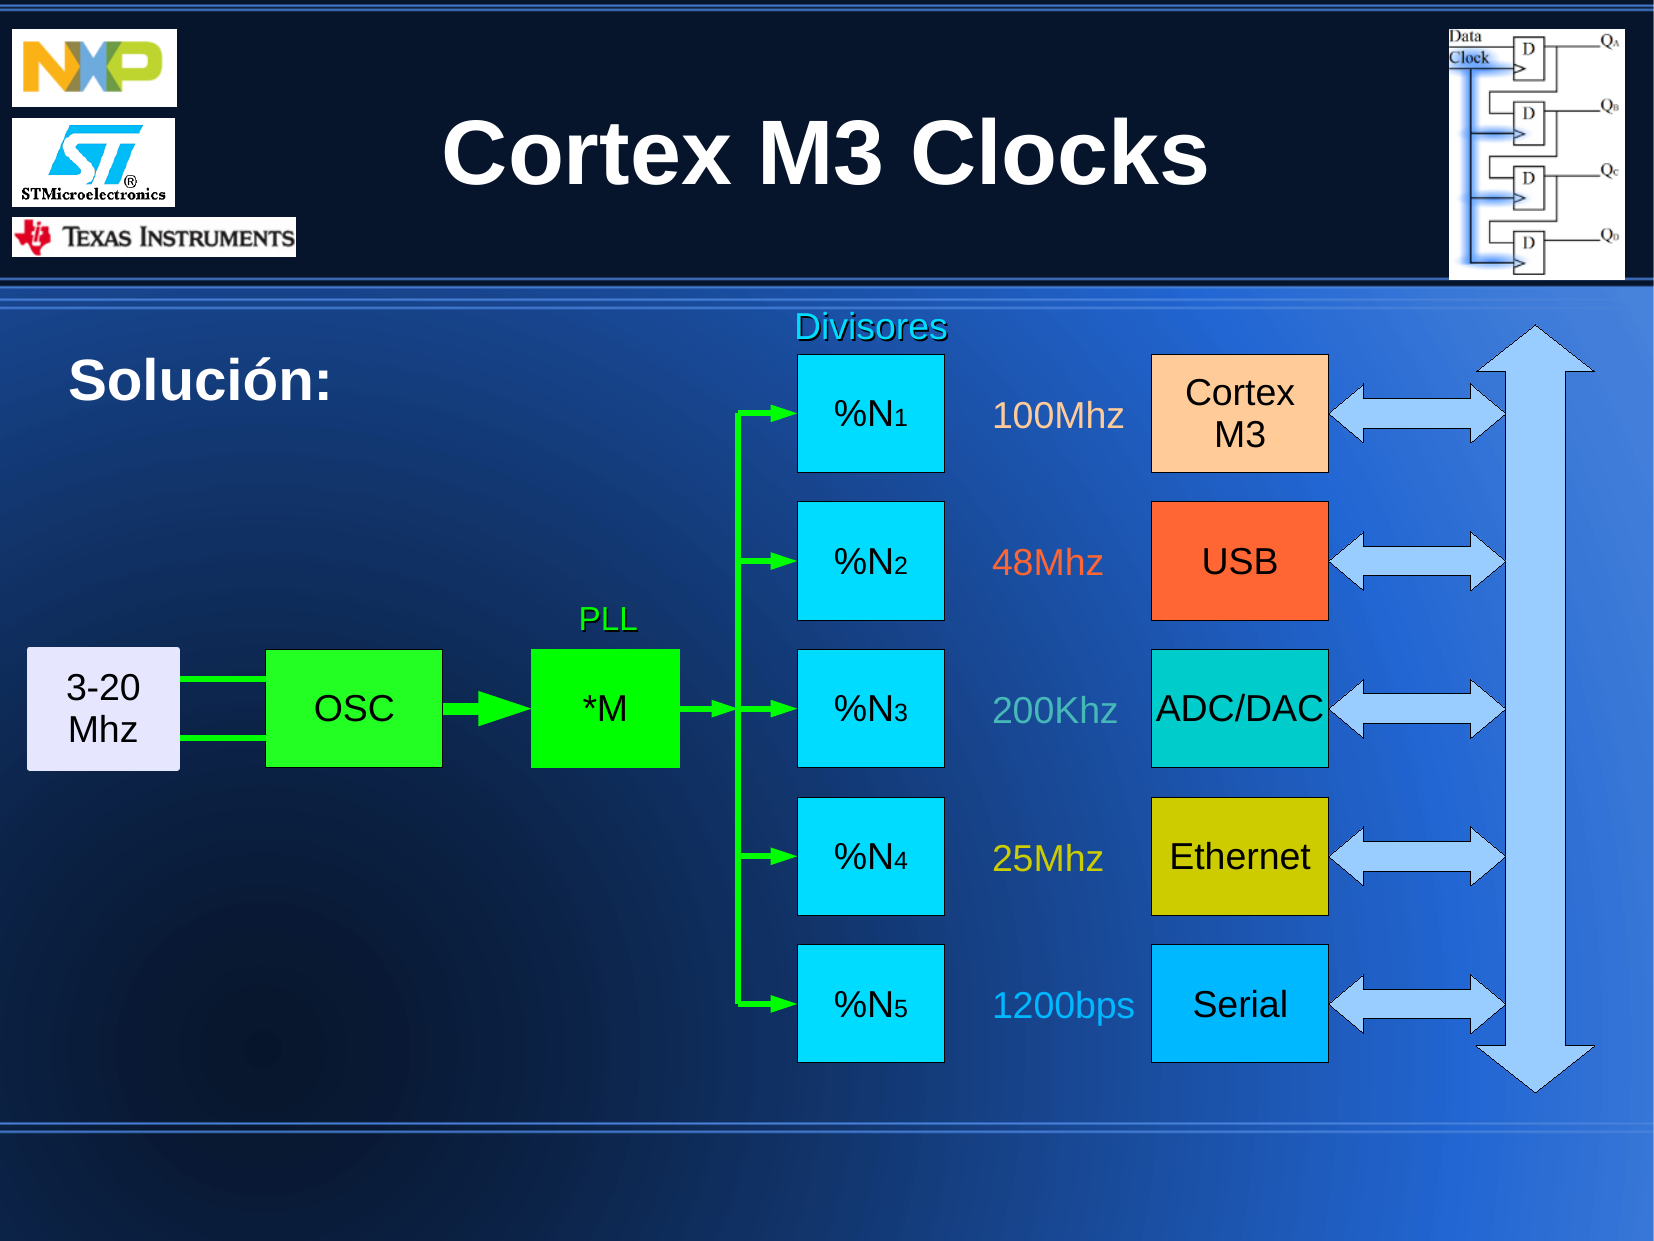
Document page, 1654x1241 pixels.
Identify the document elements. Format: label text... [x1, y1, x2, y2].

text_box USB [1151, 501, 1329, 621]
text_box Cortex M3 [1151, 354, 1329, 473]
text_box Serial [1151, 944, 1329, 1063]
text_box Divisores [767, 295, 975, 359]
text_box Ethernet [1151, 797, 1329, 916]
text_box 3-20 Mhz [29, 649, 178, 768]
text_box %N4 [797, 797, 945, 916]
text_box 1200bps [974, 974, 1182, 1038]
text_box %N1 [797, 359, 945, 473]
text_box [1328, 324, 1595, 1093]
text_box 25Mhz [974, 826, 1152, 890]
text_box %N5 [797, 944, 945, 1063]
text_box 100Mhz [974, 383, 1152, 447]
text_box ADC/DAC [1151, 649, 1329, 768]
title Solución: [47, 346, 355, 414]
title Cortex M3 Clocks [82, 49, 1449, 257]
text_box %N3 [797, 649, 945, 768]
text_box 48Mhz [974, 531, 1152, 595]
text_box OSC [265, 649, 443, 768]
text_box %N2 [797, 501, 945, 621]
picture [0, 0, 1654, 1241]
text_box 200Khz [974, 679, 1152, 742]
text_box *M [531, 649, 680, 768]
text_box PLL [561, 590, 680, 649]
